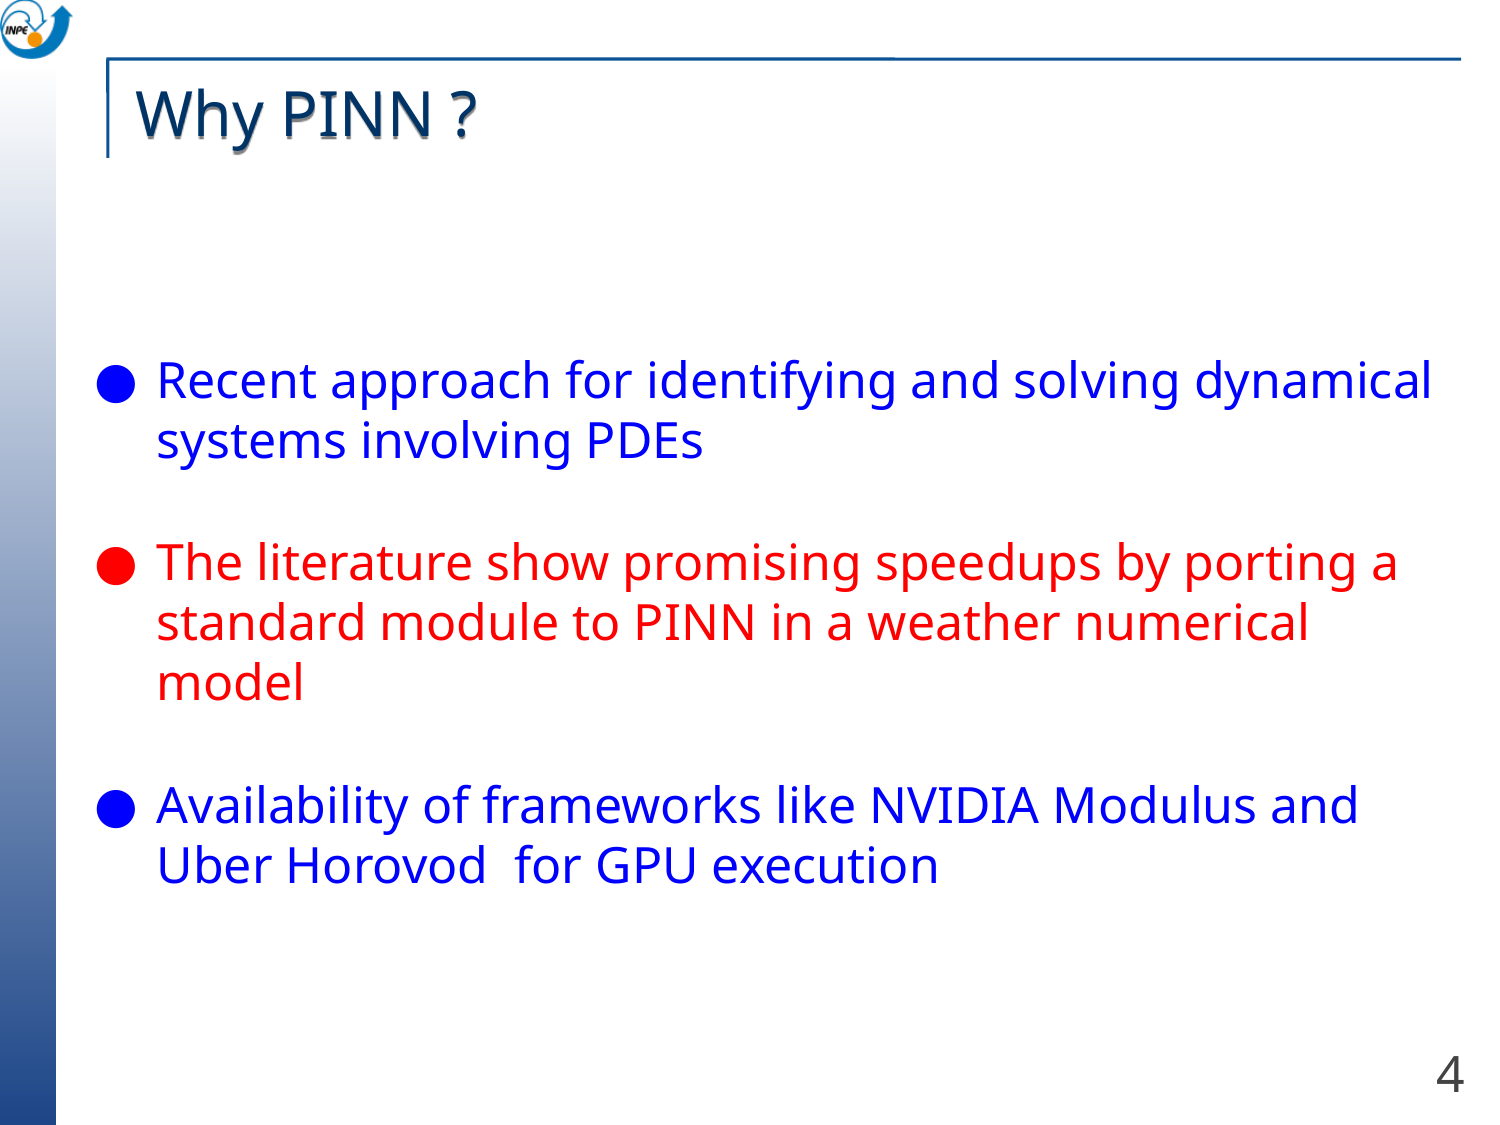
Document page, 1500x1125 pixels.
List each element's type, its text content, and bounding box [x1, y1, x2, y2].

picture [0, 0, 73, 59]
slide_number 1 [1389, 1033, 1480, 1120]
list Recent approach for identifying and solving dynamical systems involving PDEs The literature show promising speedups by porting a standard module to PINN in a weather numerical model Availability of frameworks like NVIDIA Modulus and Uber Horovod for GPU execution [66, 333, 1465, 1050]
title Why PINN ? [106, 59, 1465, 181]
